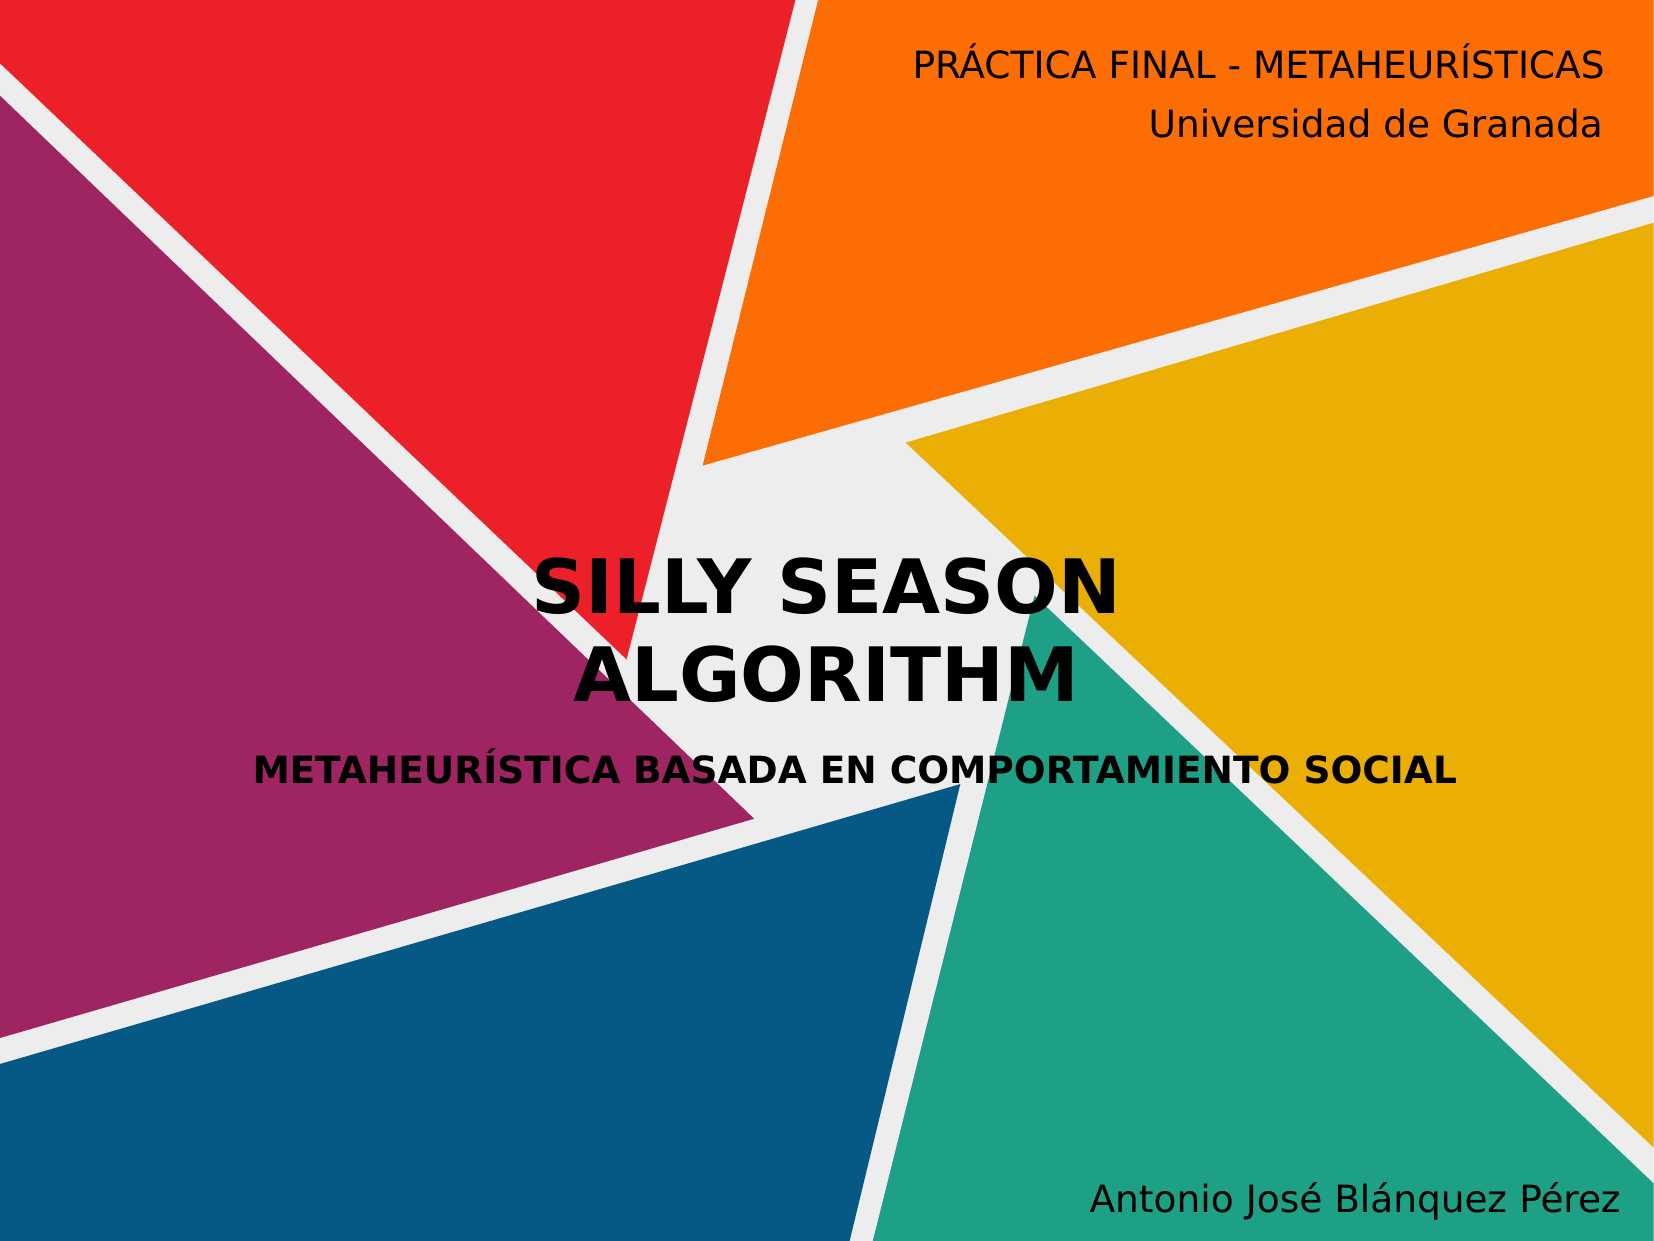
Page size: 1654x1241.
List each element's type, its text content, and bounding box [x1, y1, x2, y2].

text_box Universidad de Granada [1133, 95, 1654, 154]
text_box PRÁCTICA FINAL - METAHEURÍSTICAS [897, 36, 1654, 95]
text_box Antonio José Blánquez Pérez [1074, 1170, 1654, 1229]
text_box METAHEURÍSTICA BASADA EN COMPORTAMIENTO SOCIAL [237, 740, 1537, 843]
subtitle SILLY SEASON ALGORITHM [342, 428, 1312, 740]
